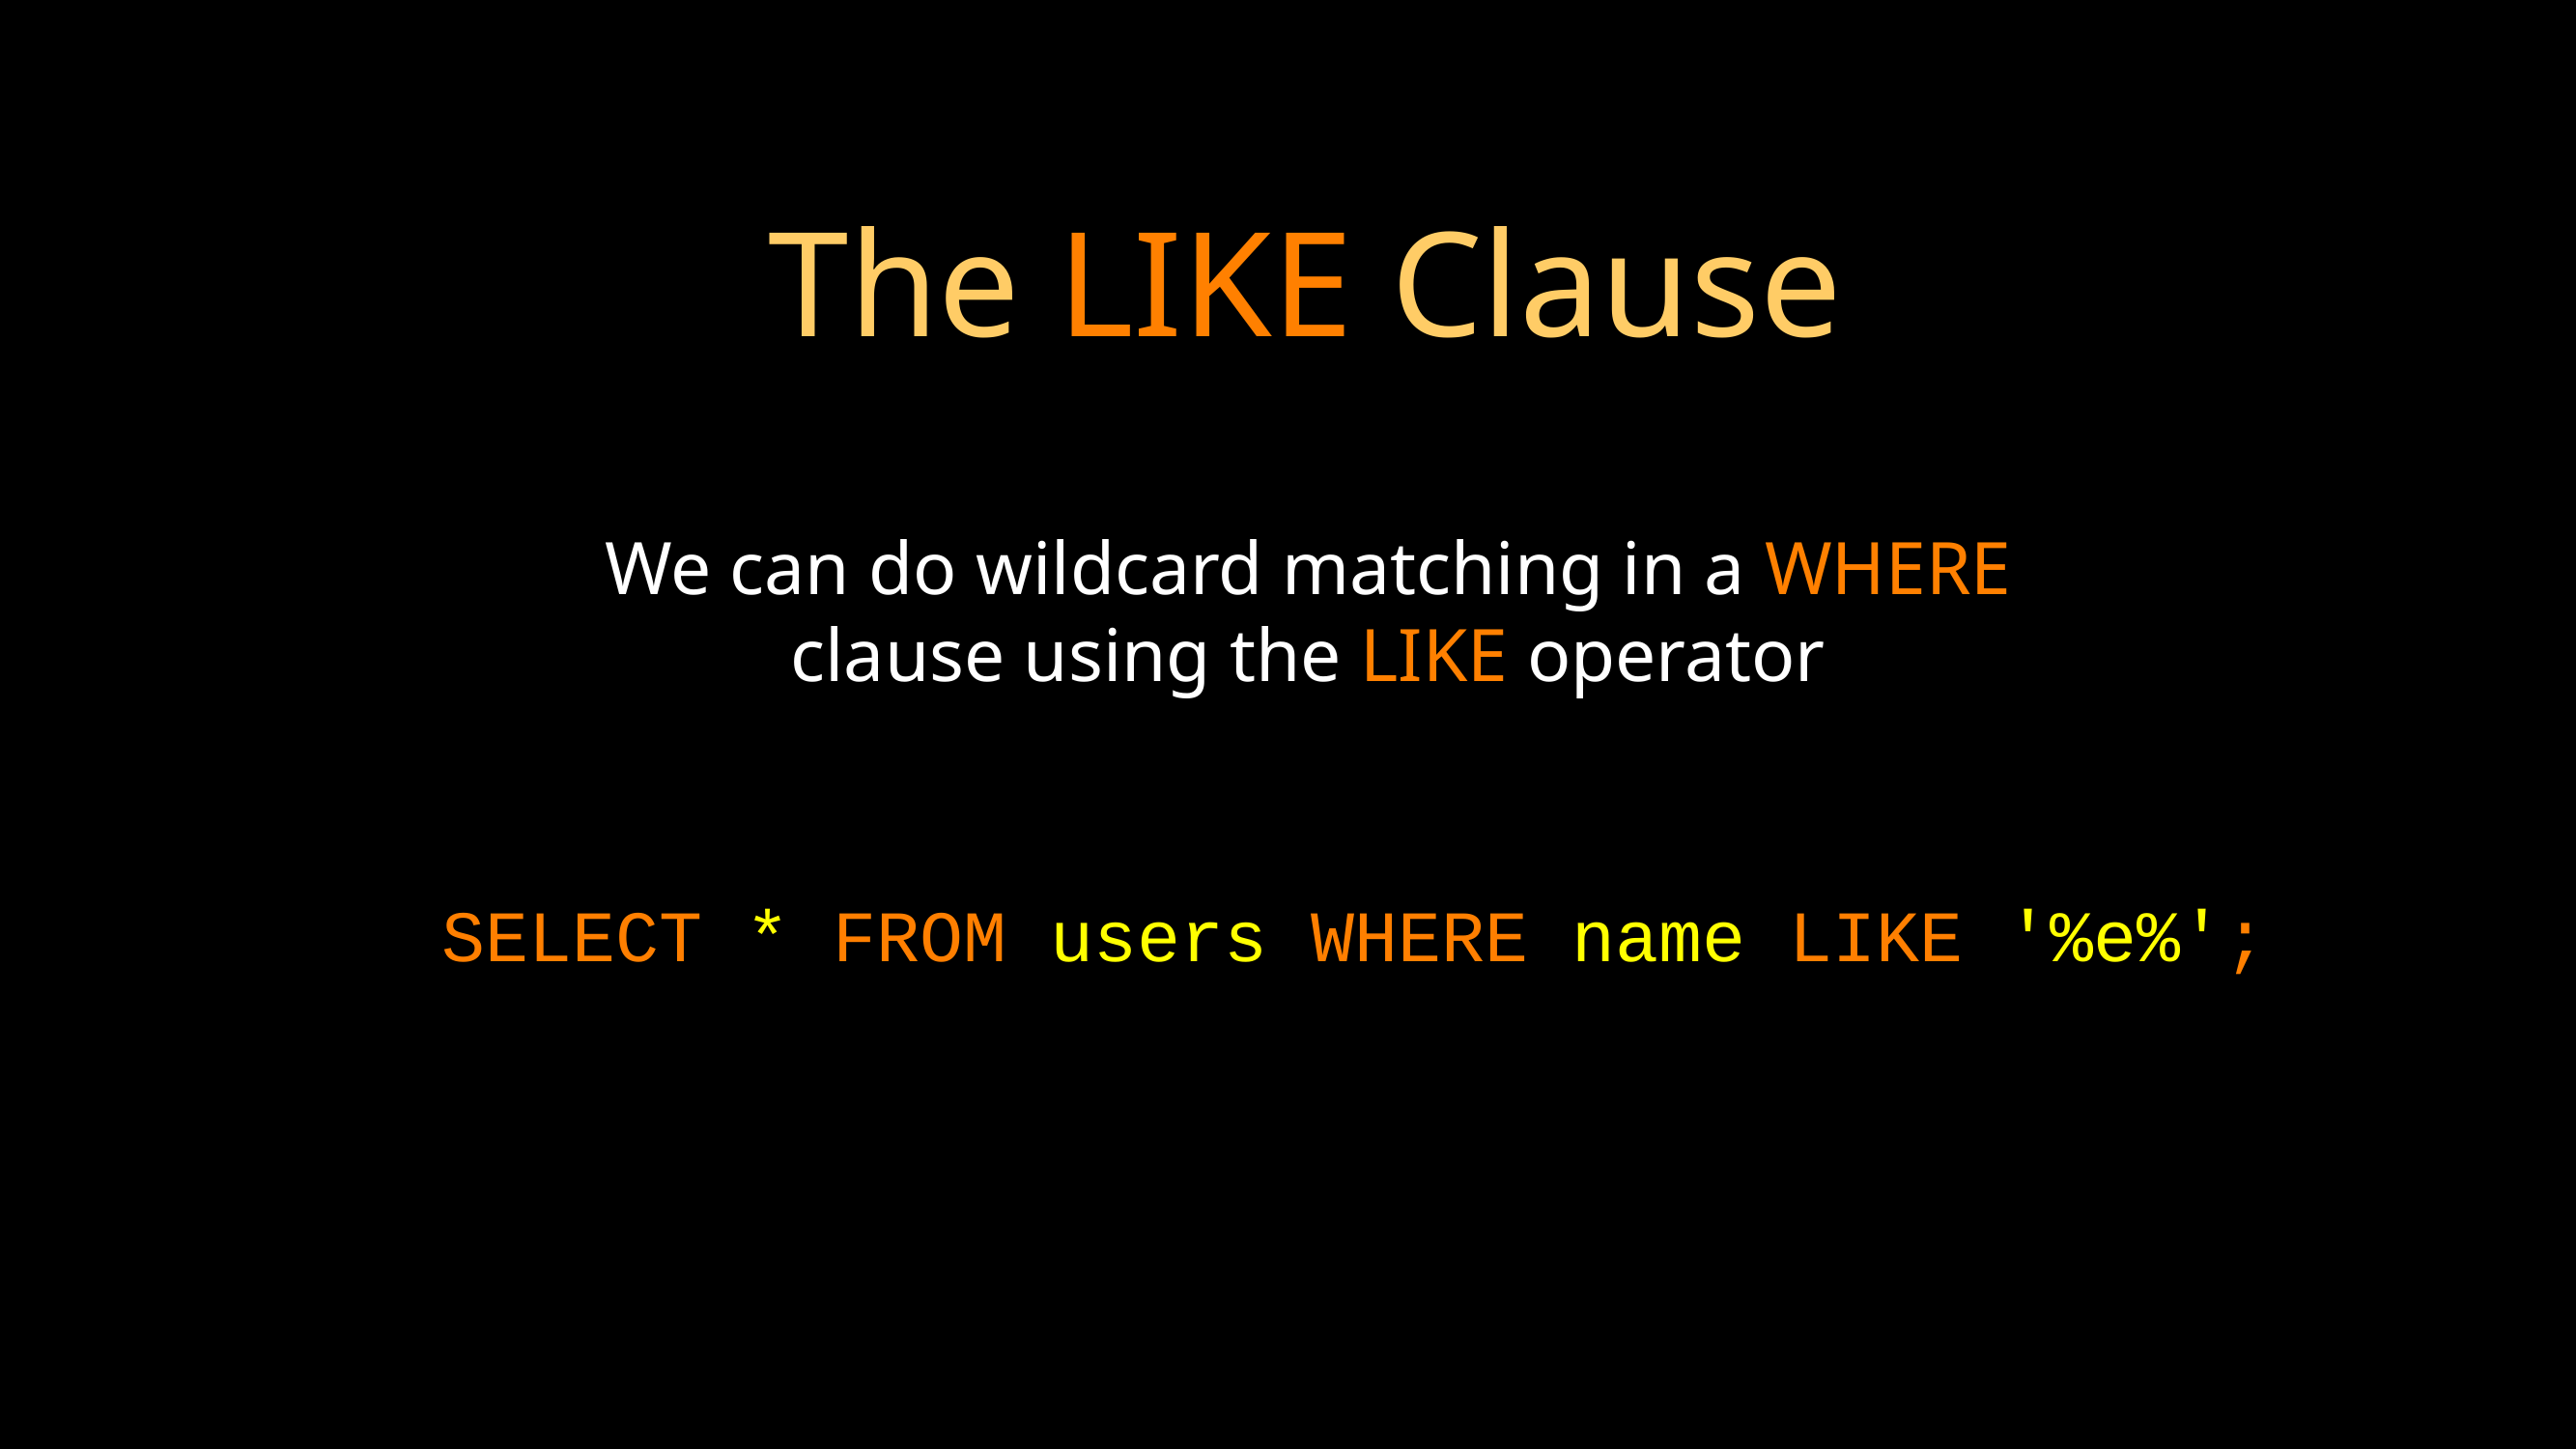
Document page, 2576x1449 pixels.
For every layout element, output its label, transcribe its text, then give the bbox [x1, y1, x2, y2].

title The LIKE Clause [201, 96, 2410, 462]
list We can do wildcard matching in a WHERE clause using the LIKE operator [515, 458, 2067, 759]
text_box SELECT * FROM users WHERE name LIKE '%e%'; [358, 881, 2351, 983]
